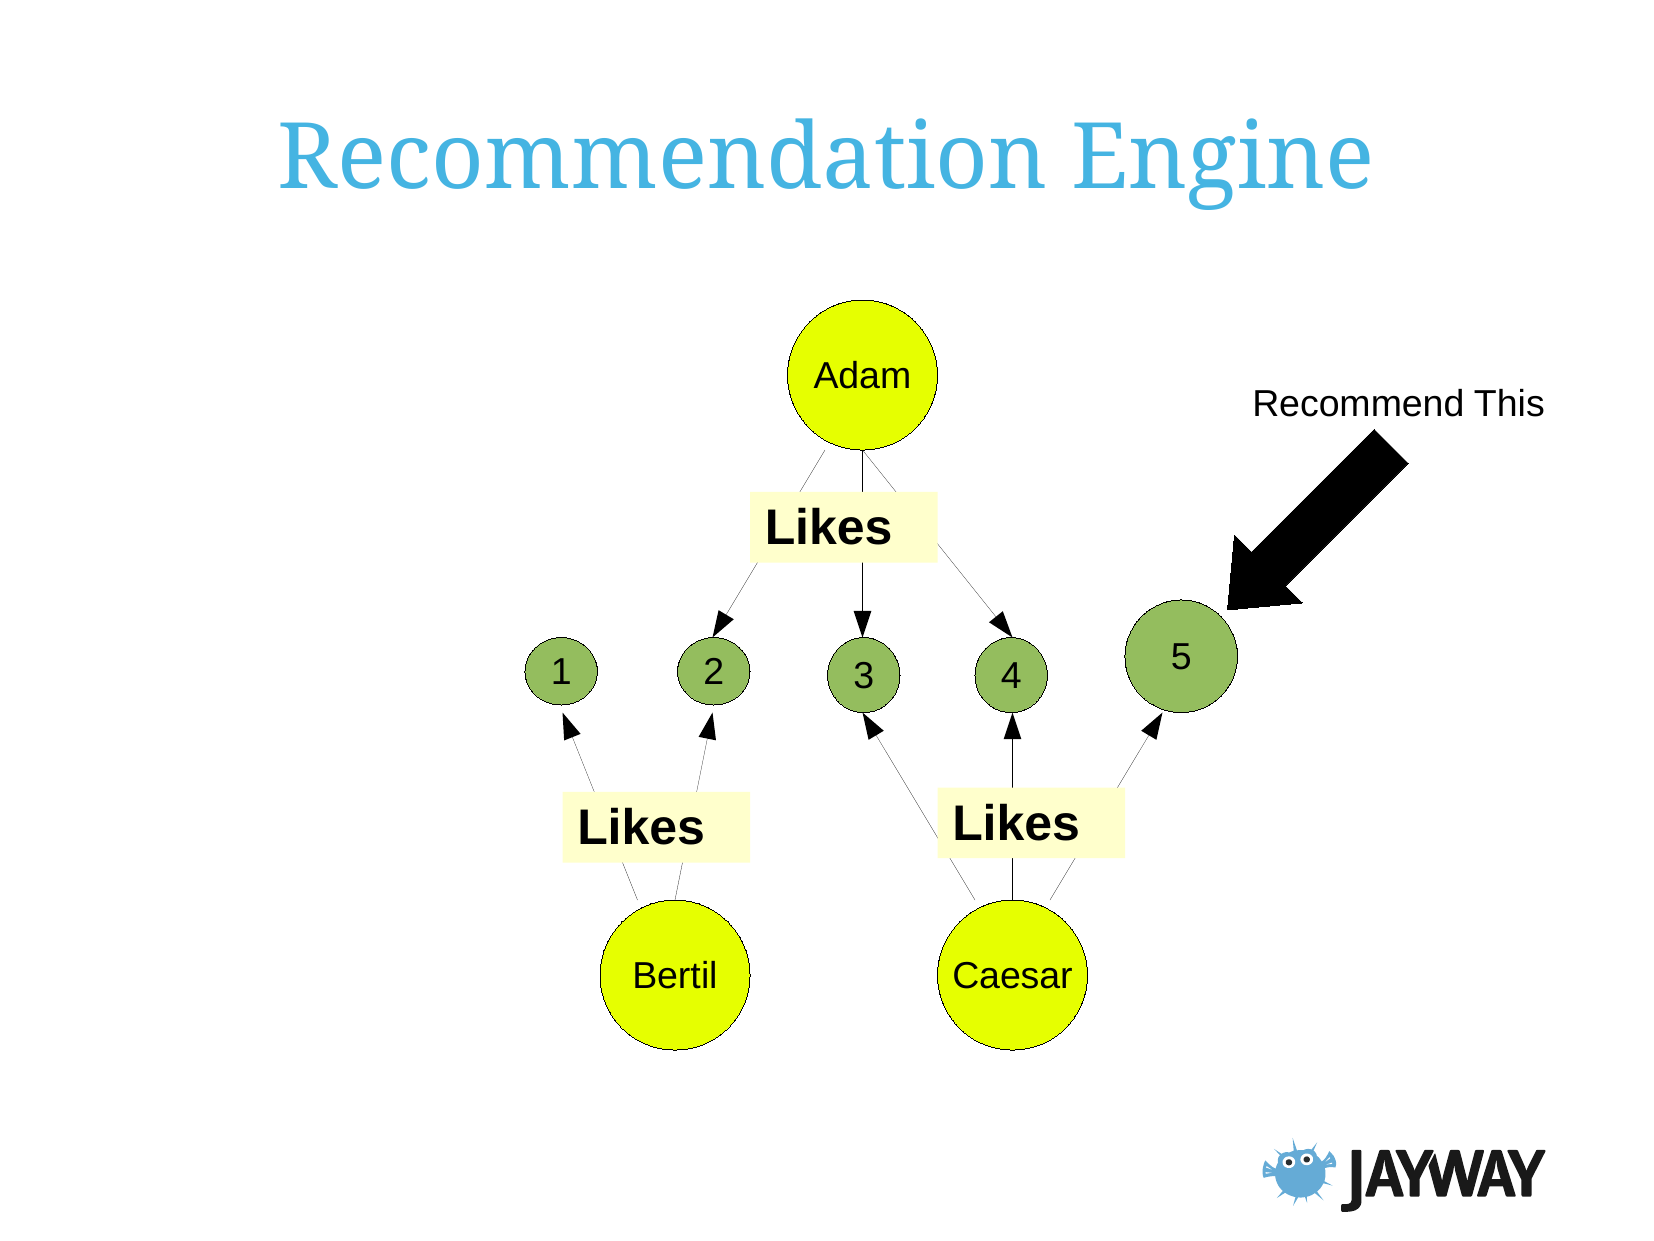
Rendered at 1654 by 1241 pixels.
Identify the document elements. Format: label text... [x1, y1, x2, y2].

text_box Likes [750, 491, 938, 563]
text_box 5 [1124, 599, 1238, 713]
text_box Likes [937, 787, 1126, 859]
text_box 3 [827, 637, 901, 713]
text_box Likes [562, 791, 751, 863]
text_box 2 [677, 637, 751, 706]
text_box [1227, 432, 1409, 610]
text_box 4 [974, 637, 1048, 713]
title Recommendation Engine [82, 49, 1571, 257]
text_box Caesar [937, 900, 1088, 1051]
text_box Bertil [600, 900, 751, 1051]
text_box Adam [787, 300, 938, 451]
text_box Recommend This [1237, 375, 1576, 432]
text_box 1 [524, 637, 598, 706]
